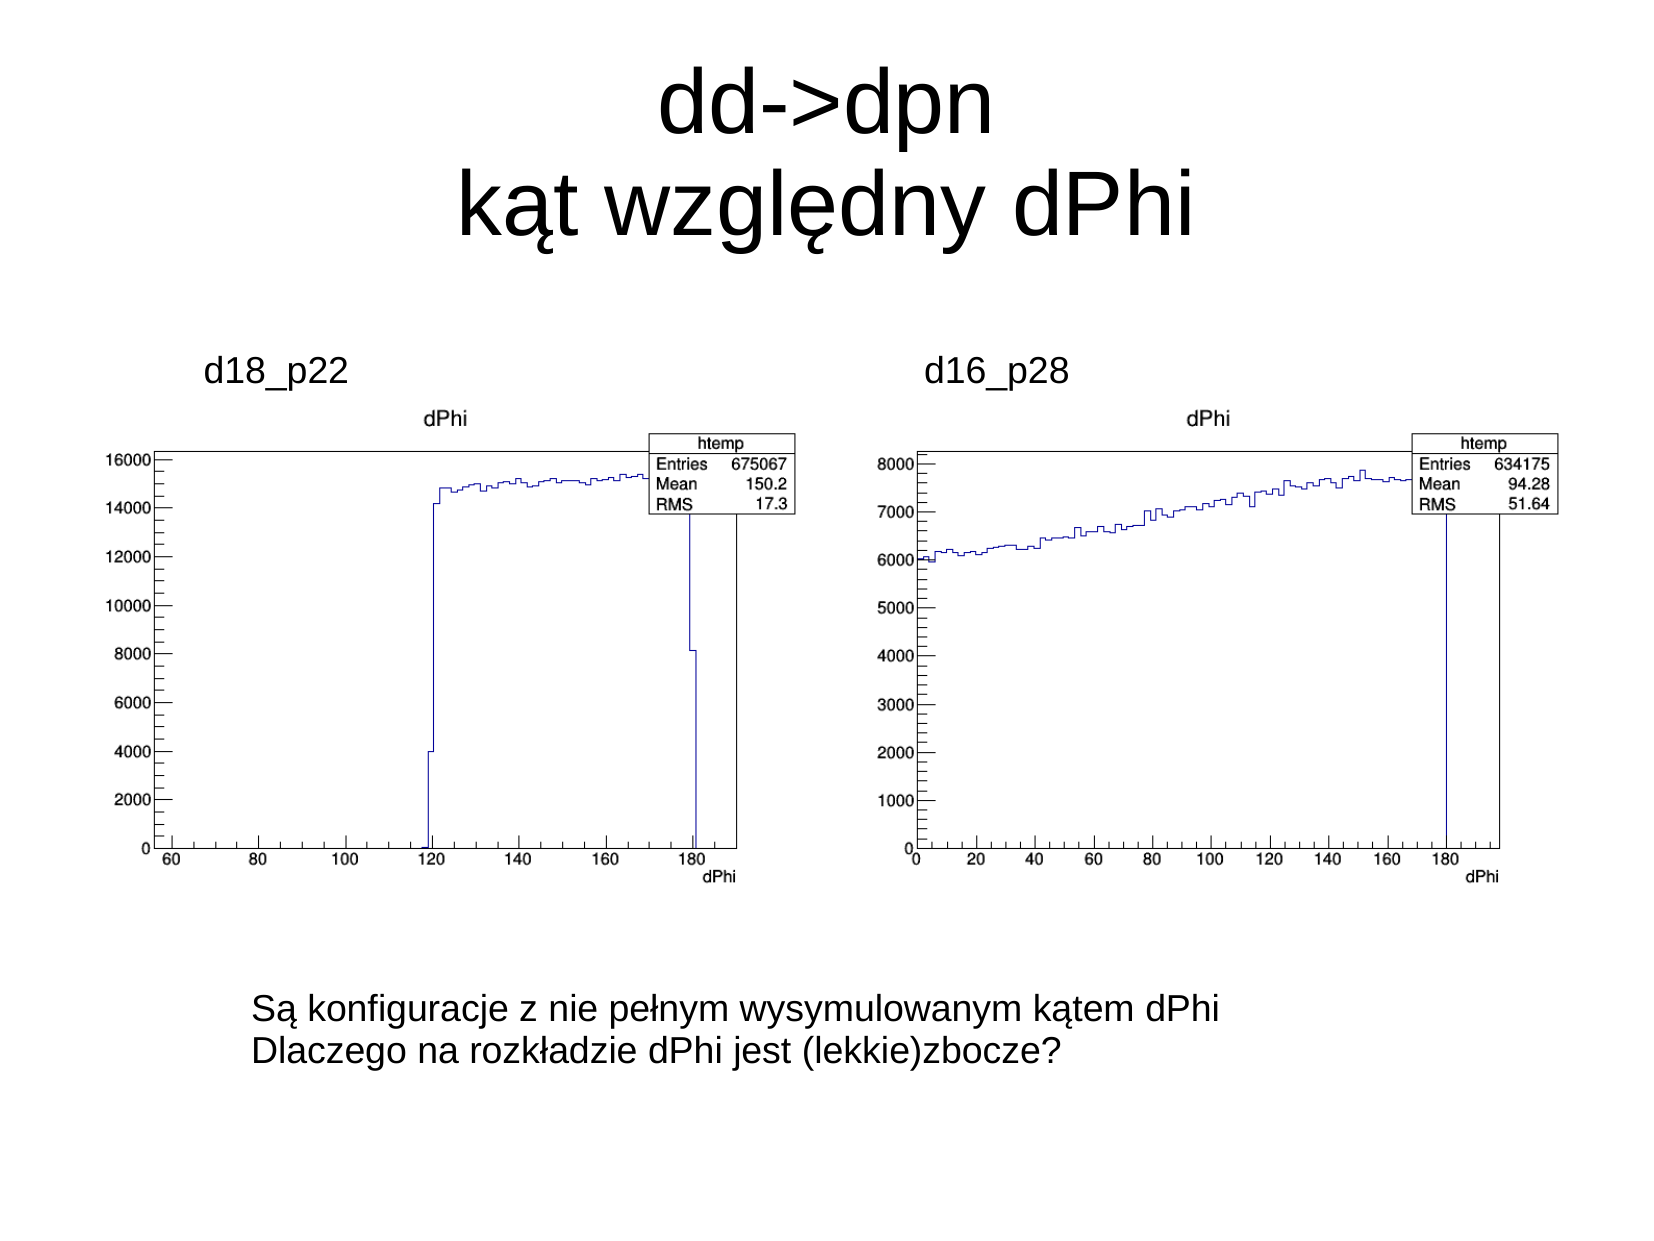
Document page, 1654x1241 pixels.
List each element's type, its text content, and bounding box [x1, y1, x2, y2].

picture [82, 402, 809, 898]
text_box Są konfiguracje z nie pełnym wysymulowanym kątem dPhi Dlaczego na rozkładzie dPhi jest (lekkie)zbocze? [236, 980, 1236, 1080]
text_box d16_p28 [909, 342, 1085, 400]
title dd->dpn kąt względny dPhi [82, 49, 1571, 257]
text_box d18_p22 [188, 342, 364, 400]
picture [845, 402, 1572, 898]
